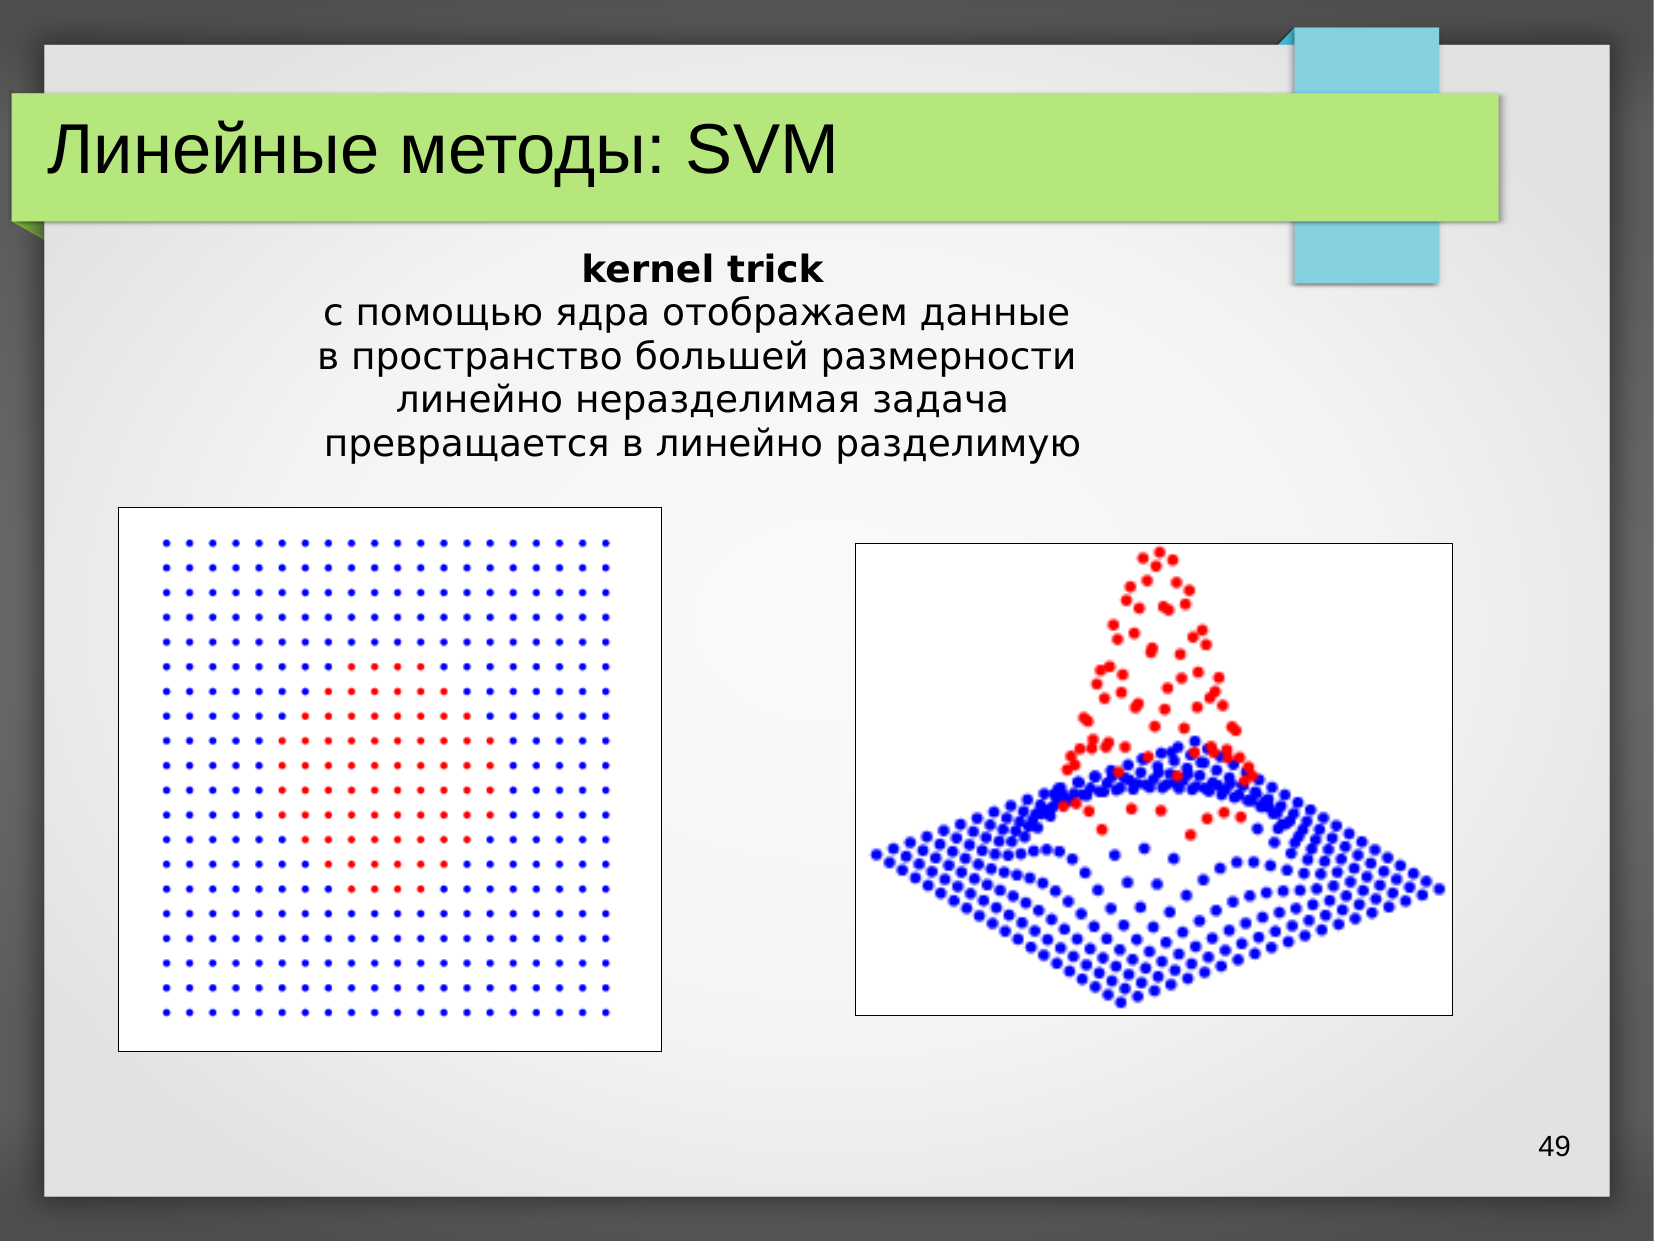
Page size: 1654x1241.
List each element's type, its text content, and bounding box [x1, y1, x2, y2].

title Линейные методы: SVM [47, 109, 1501, 189]
text_box kernel trick с помощью ядра отображаем данные в пространство большей размерности линейно неразделимая задача превращается в линейно разделимую [177, 240, 1229, 473]
picture [0, 0, 1654, 1241]
